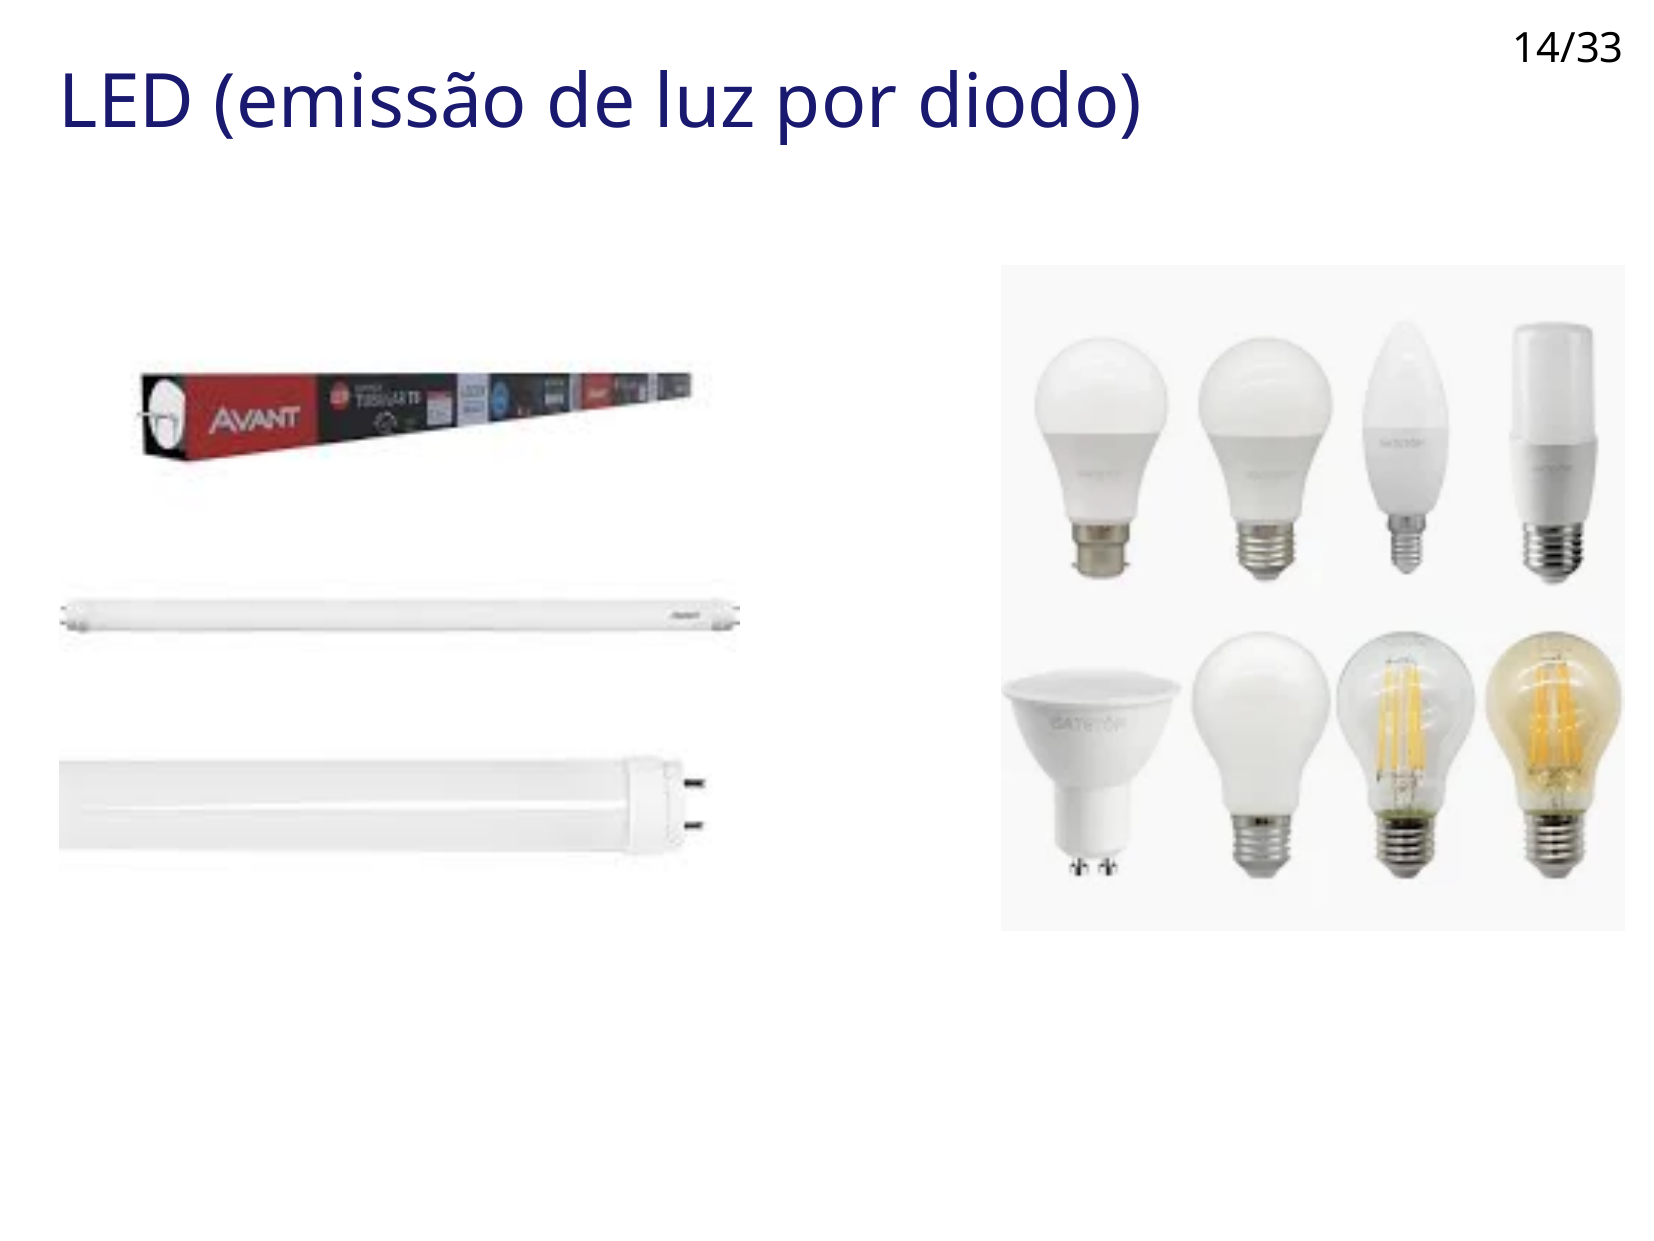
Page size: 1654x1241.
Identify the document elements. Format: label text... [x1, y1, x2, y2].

title LED (emissão de luz por diodo) [59, 47, 1625, 166]
picture [1001, 265, 1625, 931]
picture [59, 265, 740, 947]
